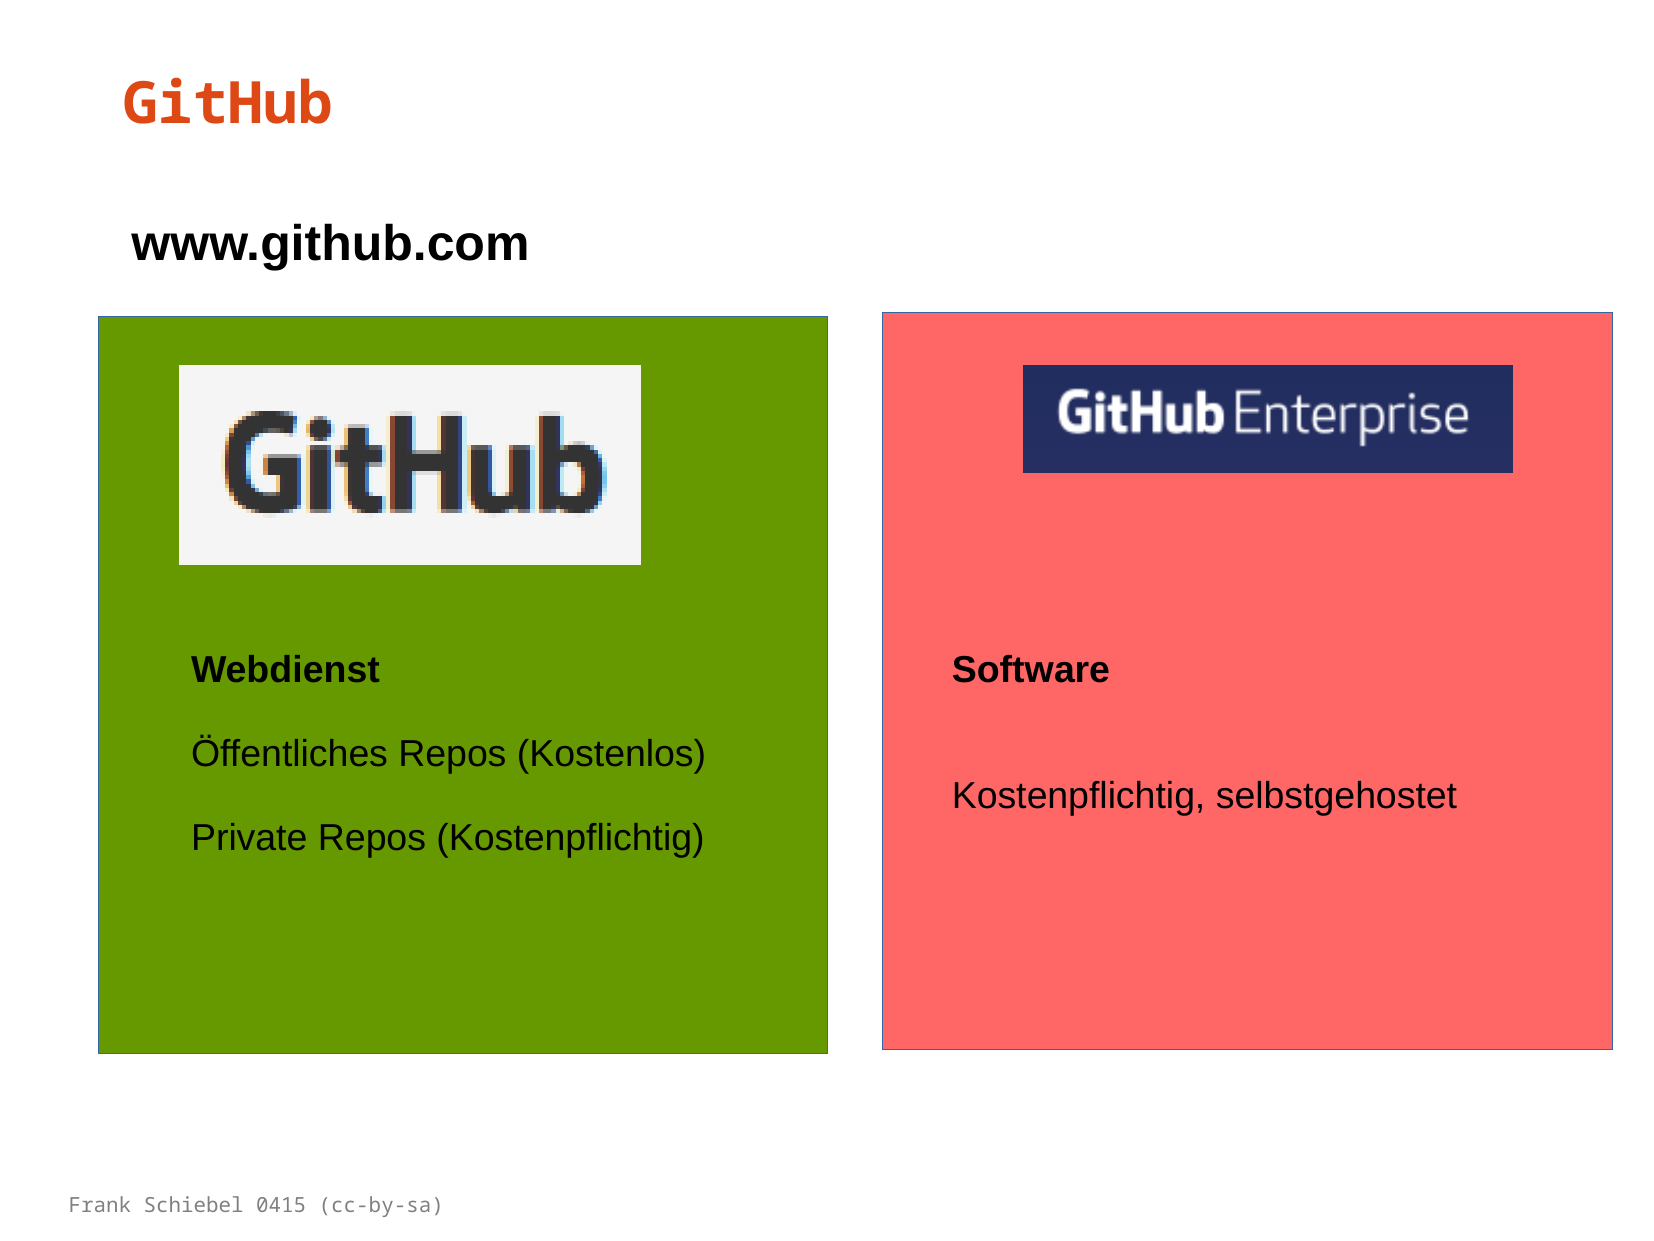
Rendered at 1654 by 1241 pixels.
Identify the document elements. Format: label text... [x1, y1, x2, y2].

text_box [98, 316, 828, 1054]
picture [1023, 365, 1513, 473]
text_box Webdienst Öffentliches Repos (Kostenlos) Private Repos (Kostenpflichtig) [176, 641, 852, 866]
text_box Software Kostenpflichtig, selbstgehostet [937, 641, 1613, 824]
text_box www.github.com [116, 208, 545, 280]
picture [179, 365, 641, 565]
text_box [882, 312, 1613, 1050]
text_box GitHub [108, 54, 1635, 129]
